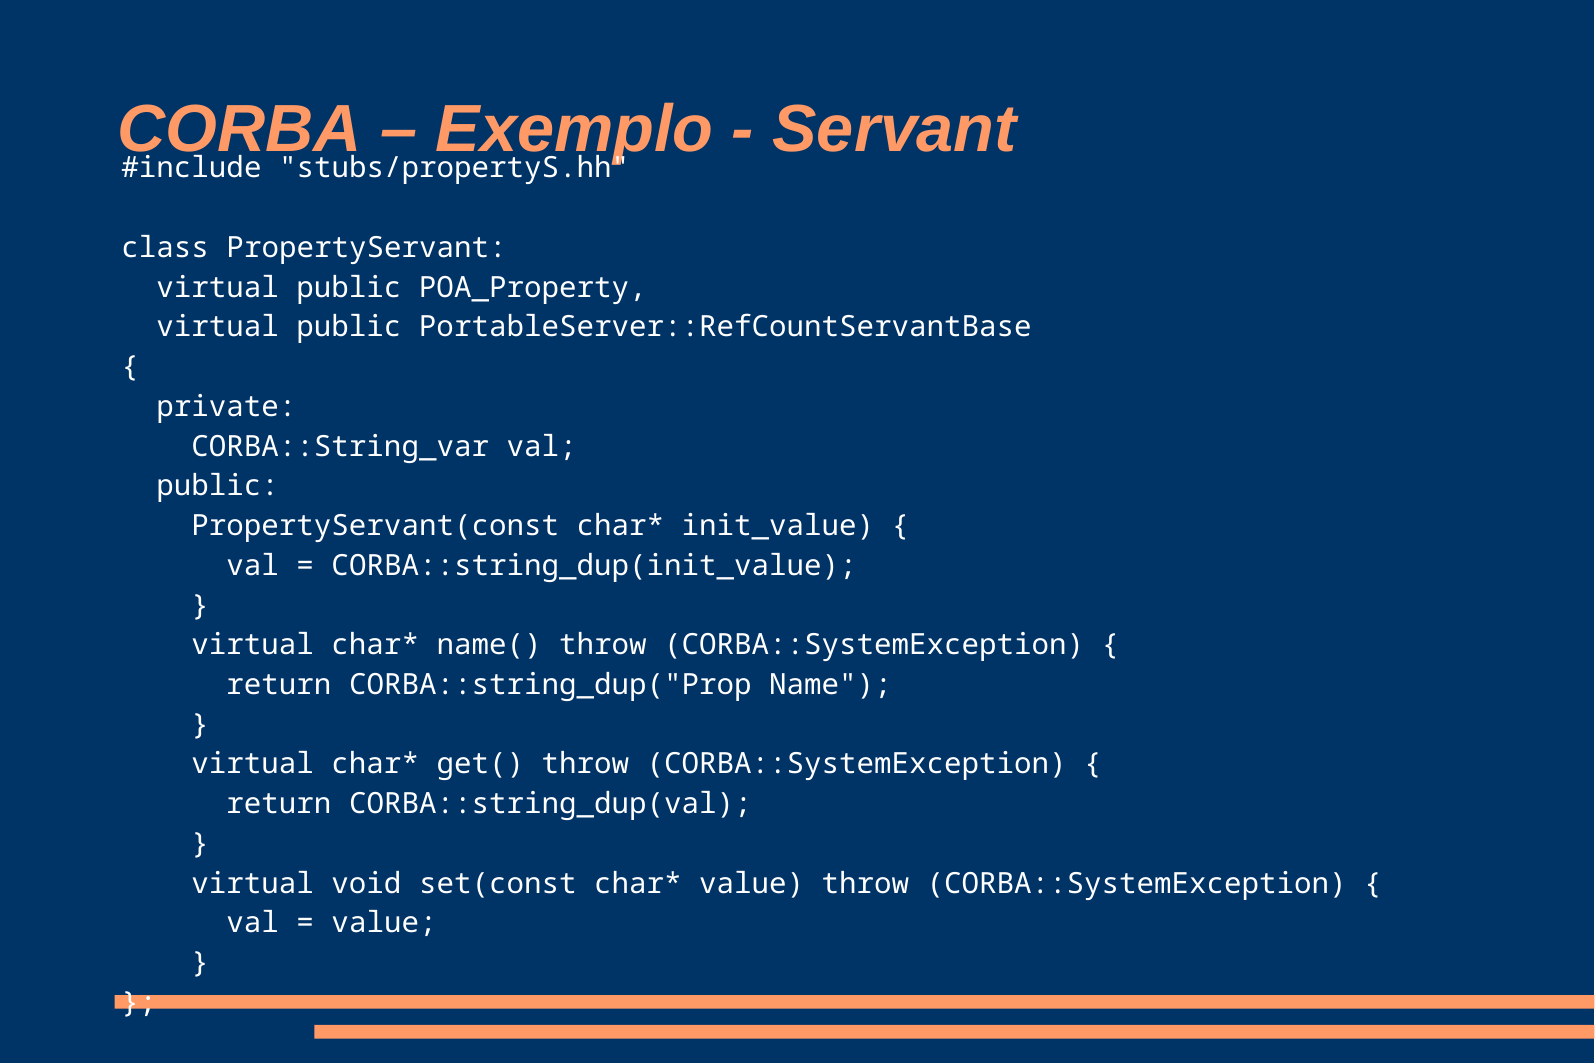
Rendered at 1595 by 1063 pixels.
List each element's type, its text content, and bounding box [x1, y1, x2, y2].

title CORBA – Exemplo - Servant [117, 39, 1479, 175]
text_box #include "stubs/propertyS.hh" class PropertyServant: virtual public POA_Property, virtual public PortableServer::RefCountServantBase { private: CORBA::String_var val; public: PropertyServant(const char* init_value) { val = CORBA::string_dup(init_value); } virtual char* name() throw (CORBA::SystemException) { return CORBA::string_dup("Prop Name"); } virtual char* get() throw (CORBA::SystemException) { return CORBA::string_dup(val); } virtual void set(const char* value) throw (CORBA::SystemException) { val = value; } }; [112, 175, 1501, 993]
